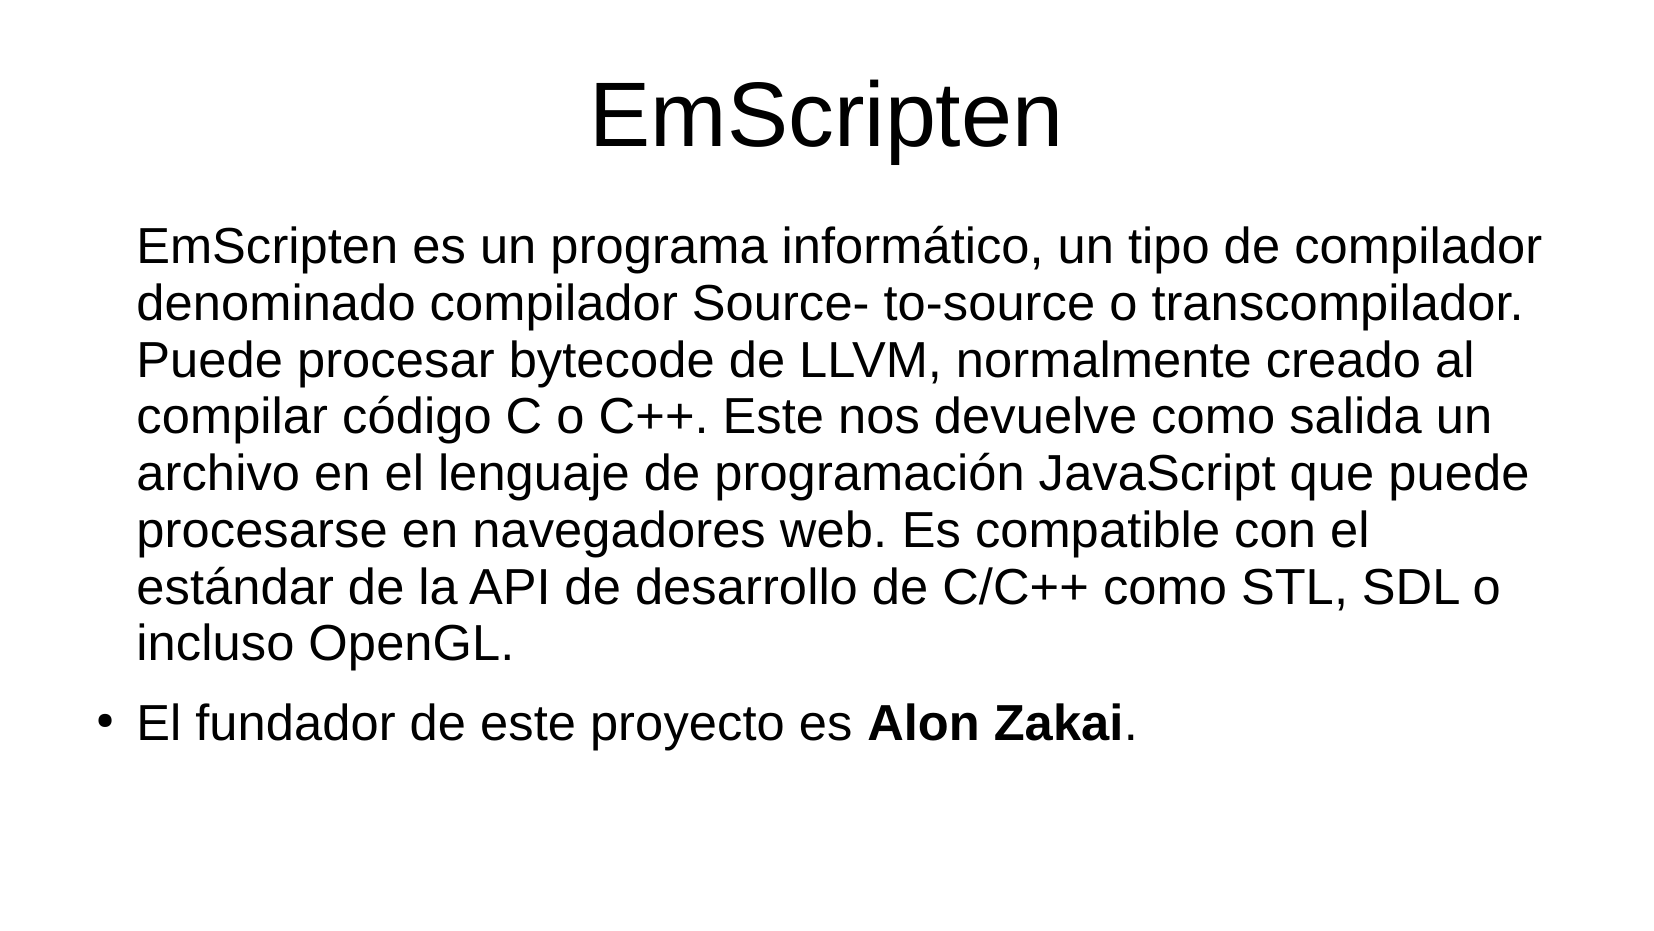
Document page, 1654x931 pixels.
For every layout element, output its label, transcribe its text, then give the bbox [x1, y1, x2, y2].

title EmScripten [82, 37, 1571, 193]
list EmScripten es un programa informático, un tipo de compilador denominado compilador Source- to-source o transcompilador. Puede procesar bytecode de LLVM, normalmente creado al compilar código C o C++. Este nos devuelve como salida un archivo en el lenguaje de programación JavaScript que puede procesarse en navegadores web.​ Es compatible con el estándar de la API de desarrollo de C/C++ como STL, SDL o incluso OpenGL. El fundador de este proyecto es Alon Zakai. [82, 217, 1571, 758]
